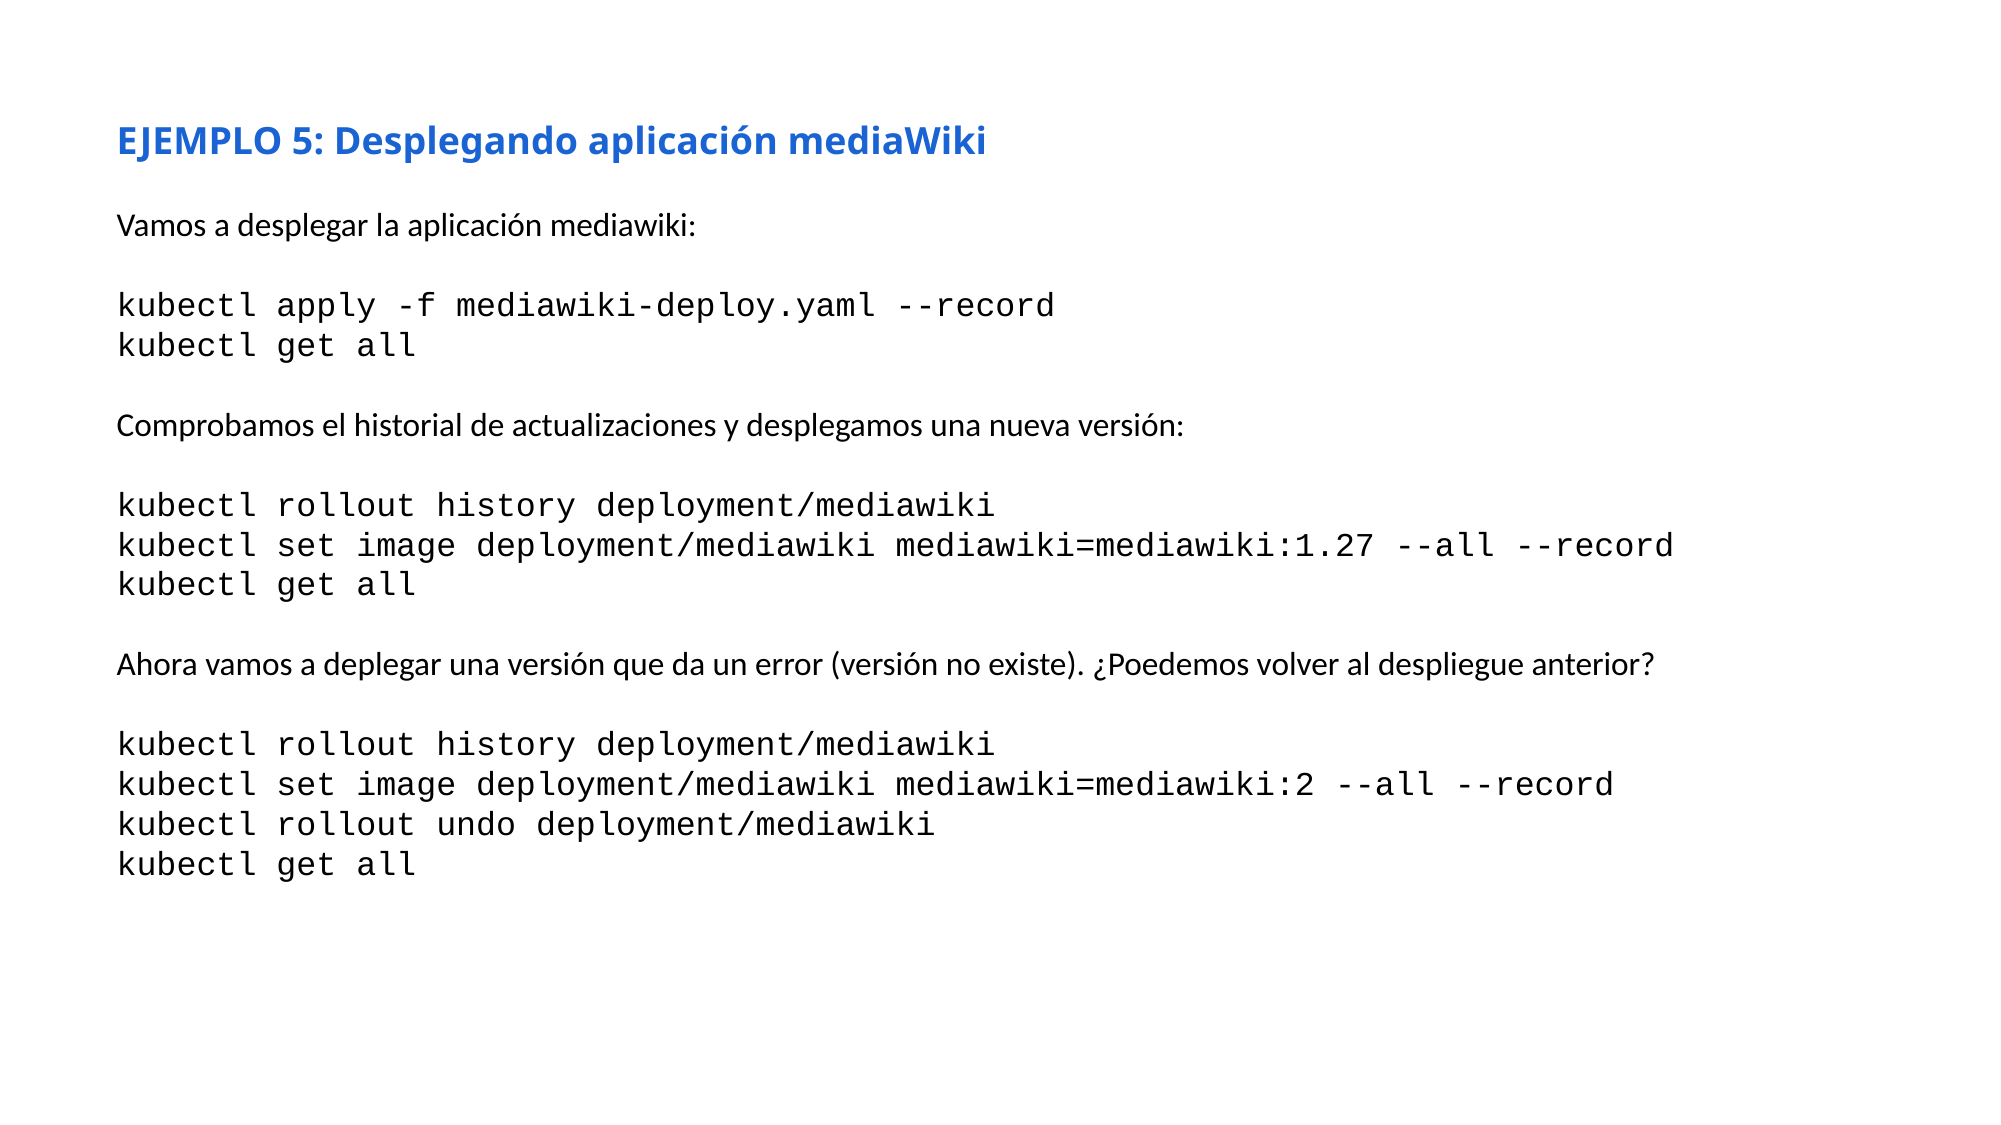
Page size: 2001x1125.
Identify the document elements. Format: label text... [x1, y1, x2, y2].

text_box EJEMPLO 5: Desplegando aplicación mediaWiki [101, 110, 1123, 170]
text_box Vamos a desplegar la aplicación mediawiki: kubectl apply -f mediawiki-deploy.yaml --record kubectl get all Comprobamos el historial de actualizaciones y desplegamos una nueva versión: kubectl rollout history deployment/mediawiki kubectl set image deployment/mediawiki mediawiki=mediawiki:1.27 --all --record kubectl get all Ahora vamos a deplegar una versión que da un error (versión no existe). ¿Poedemos volver al despliegue anterior? kubectl rollout history deployment/mediawiki kubectl set image deployment/mediawiki mediawiki=mediawiki:2 --all --record kubectl rollout undo deployment/mediawiki kubectl get all [101, 195, 1799, 901]
